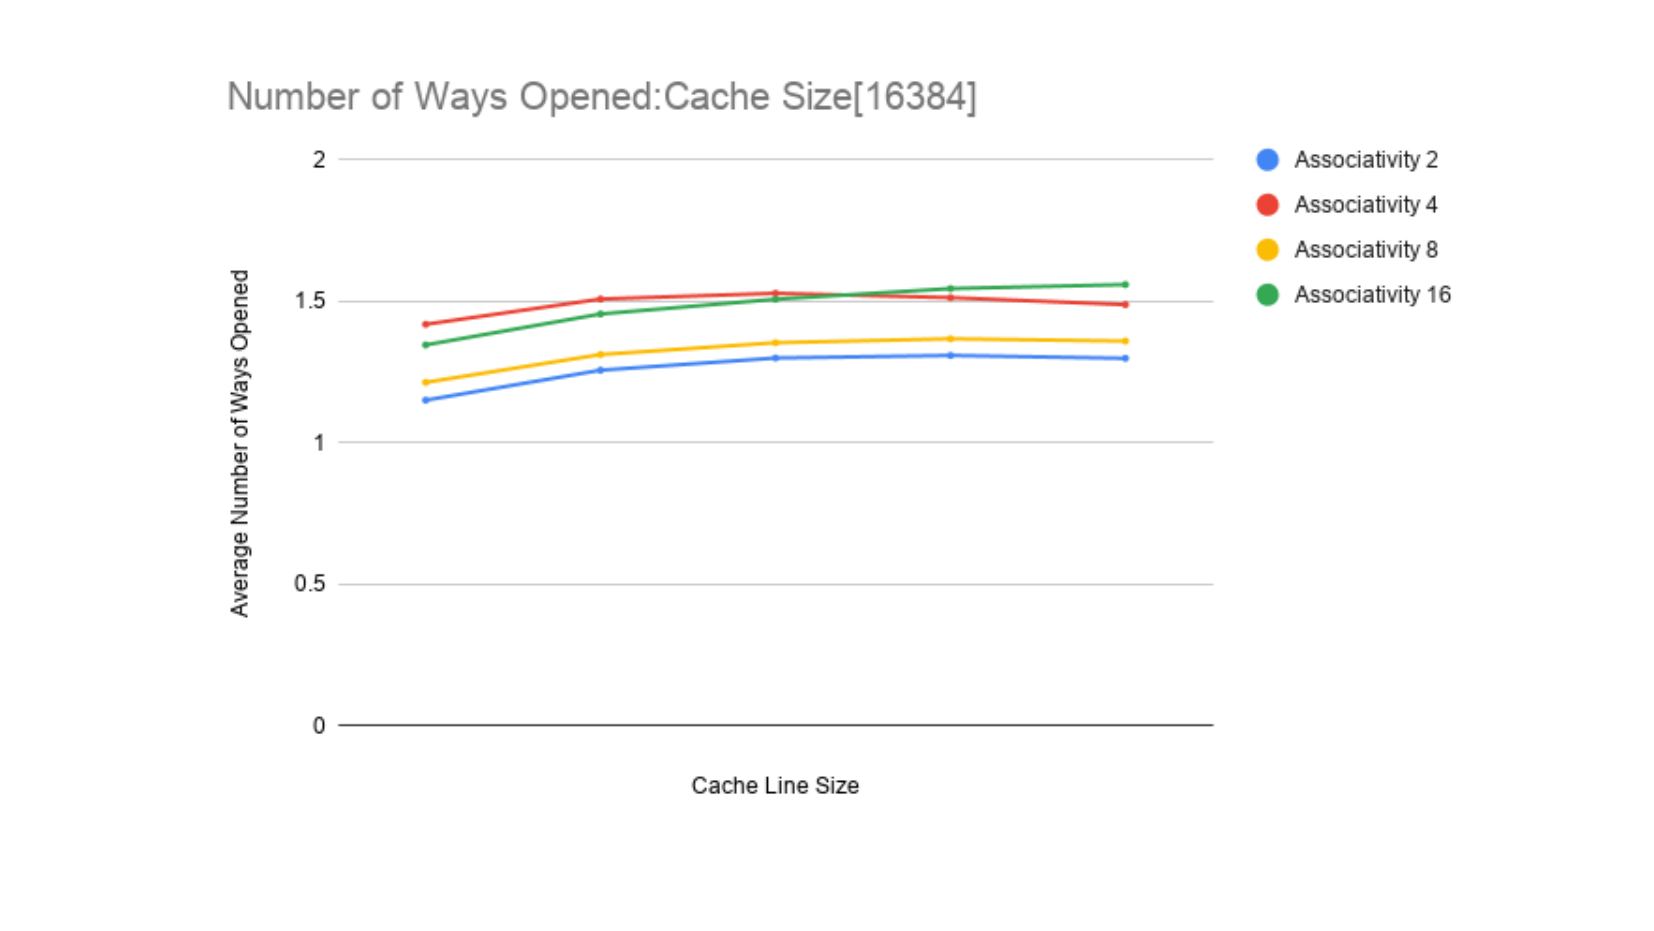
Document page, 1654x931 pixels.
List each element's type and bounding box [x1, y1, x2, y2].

picture [188, 35, 1492, 839]
